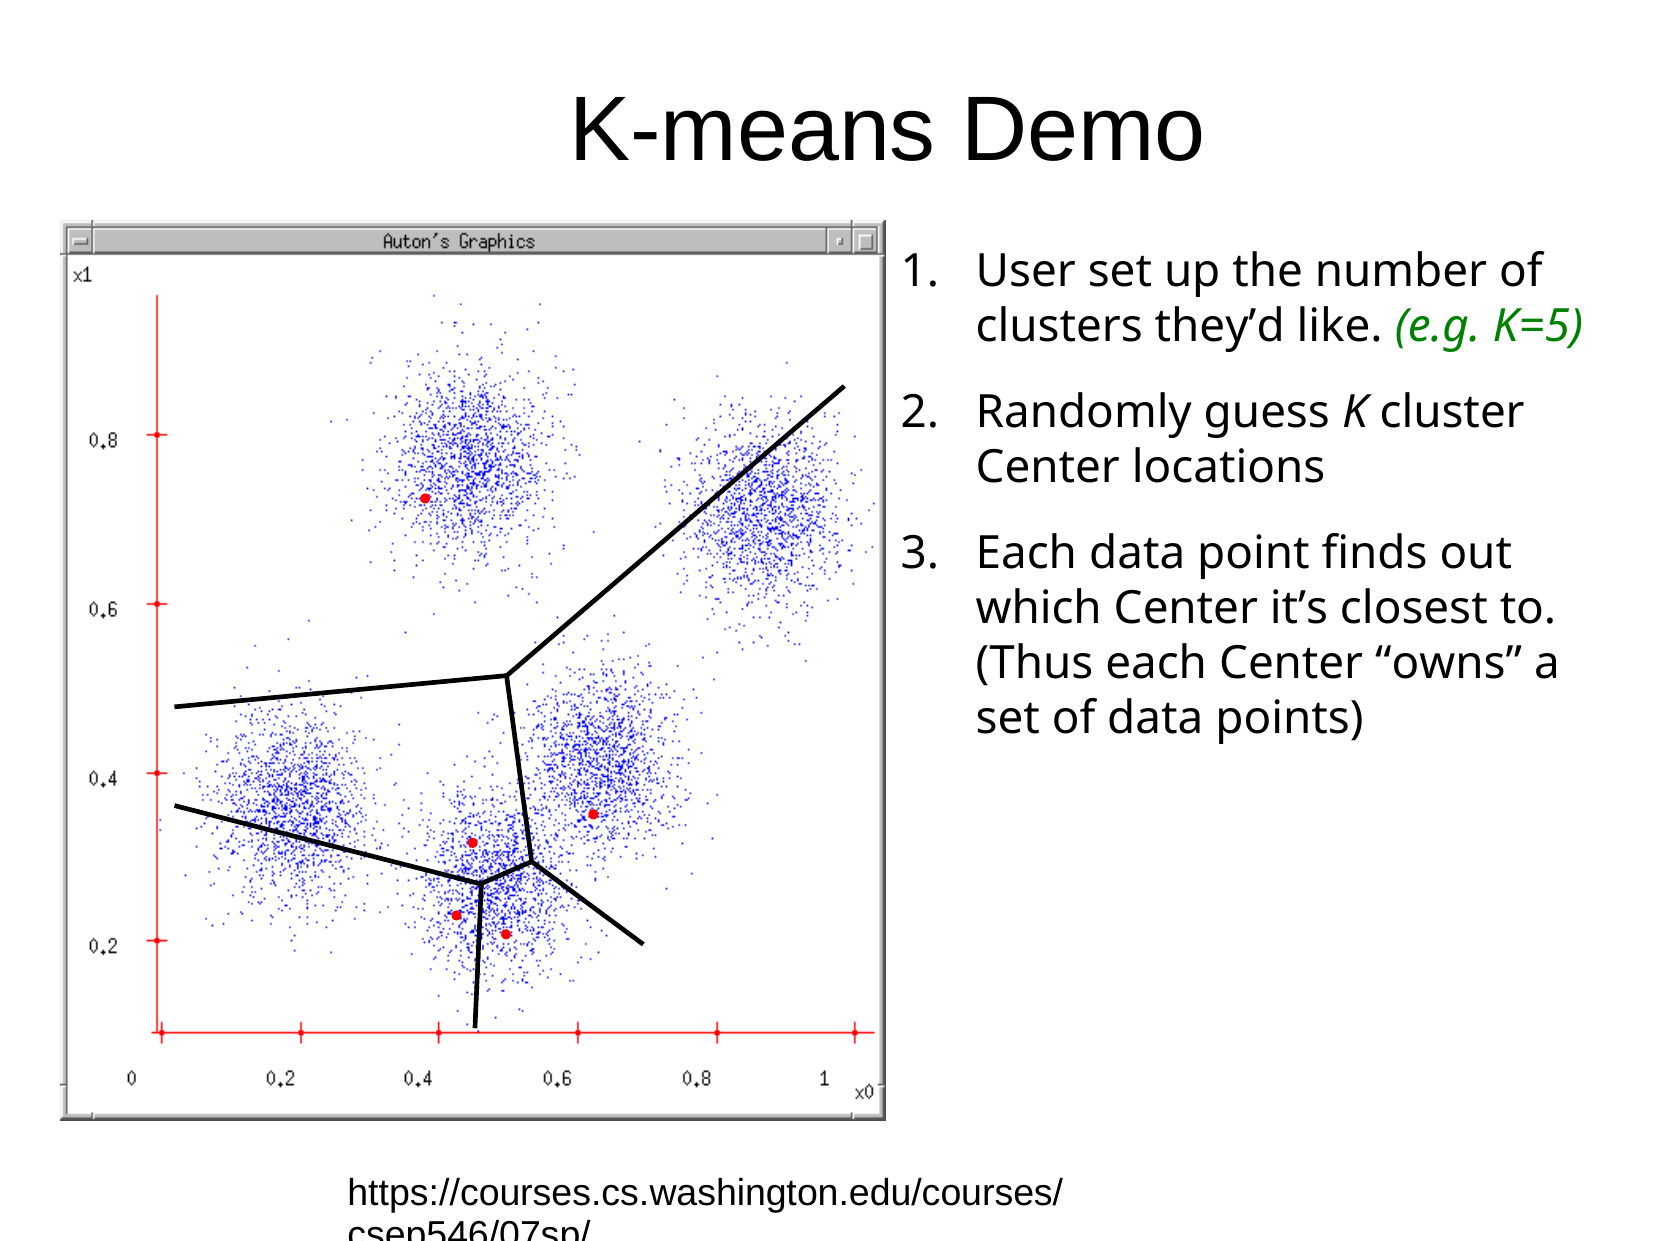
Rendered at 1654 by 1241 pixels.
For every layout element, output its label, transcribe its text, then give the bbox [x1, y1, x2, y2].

text_box [501, 929, 511, 940]
text_box [588, 809, 599, 820]
picture [60, 220, 886, 1121]
text_box https://courses.cs.washington.edu/courses/csep546/07sp/ [332, 1164, 1321, 1222]
text_box [467, 837, 478, 848]
title K-means Demo [133, 20, 1654, 228]
text_box [451, 910, 462, 921]
text_box User set up the number of clusters they’d like. (e.g. K=5) Randomly guess K cluster Center locations Each data point finds out which Center it’s closest to. (Thus each Center “owns” a set of data points) [886, 232, 1629, 1010]
text_box [420, 493, 431, 504]
